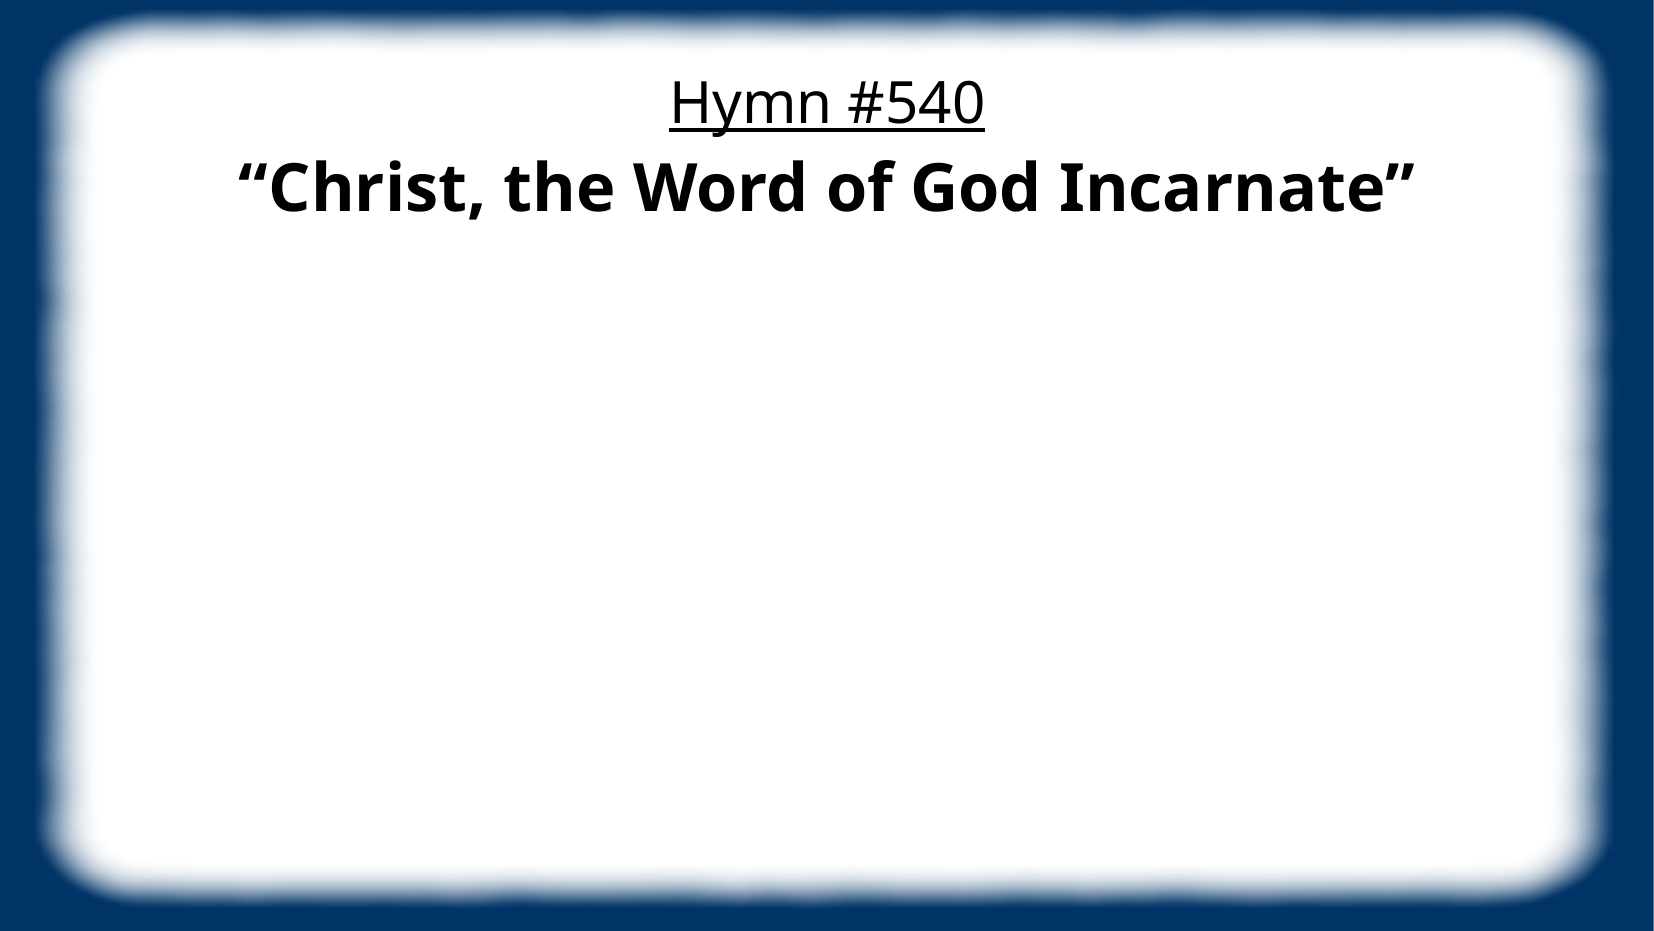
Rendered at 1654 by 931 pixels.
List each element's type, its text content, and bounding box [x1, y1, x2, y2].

picture [0, 0, 1654, 931]
text_box Hymn #540 “Christ, the Word of God Incarnate” [107, 53, 1548, 235]
